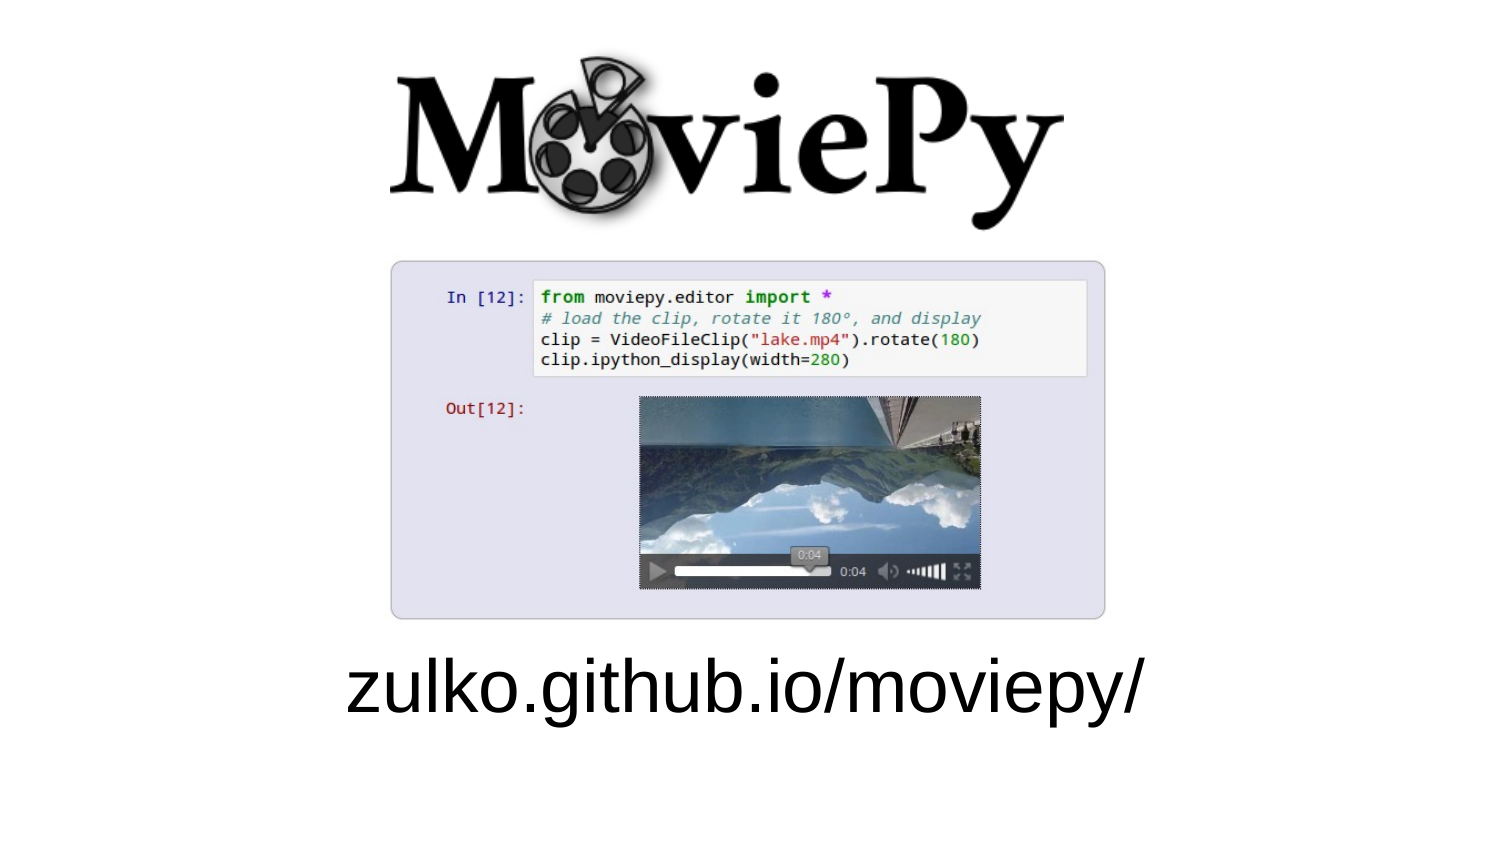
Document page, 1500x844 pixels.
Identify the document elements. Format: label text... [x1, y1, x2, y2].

picture [390, 44, 1064, 233]
text_box zulko.github.io/moviepy/ [329, 554, 1449, 810]
picture [384, 254, 1111, 625]
